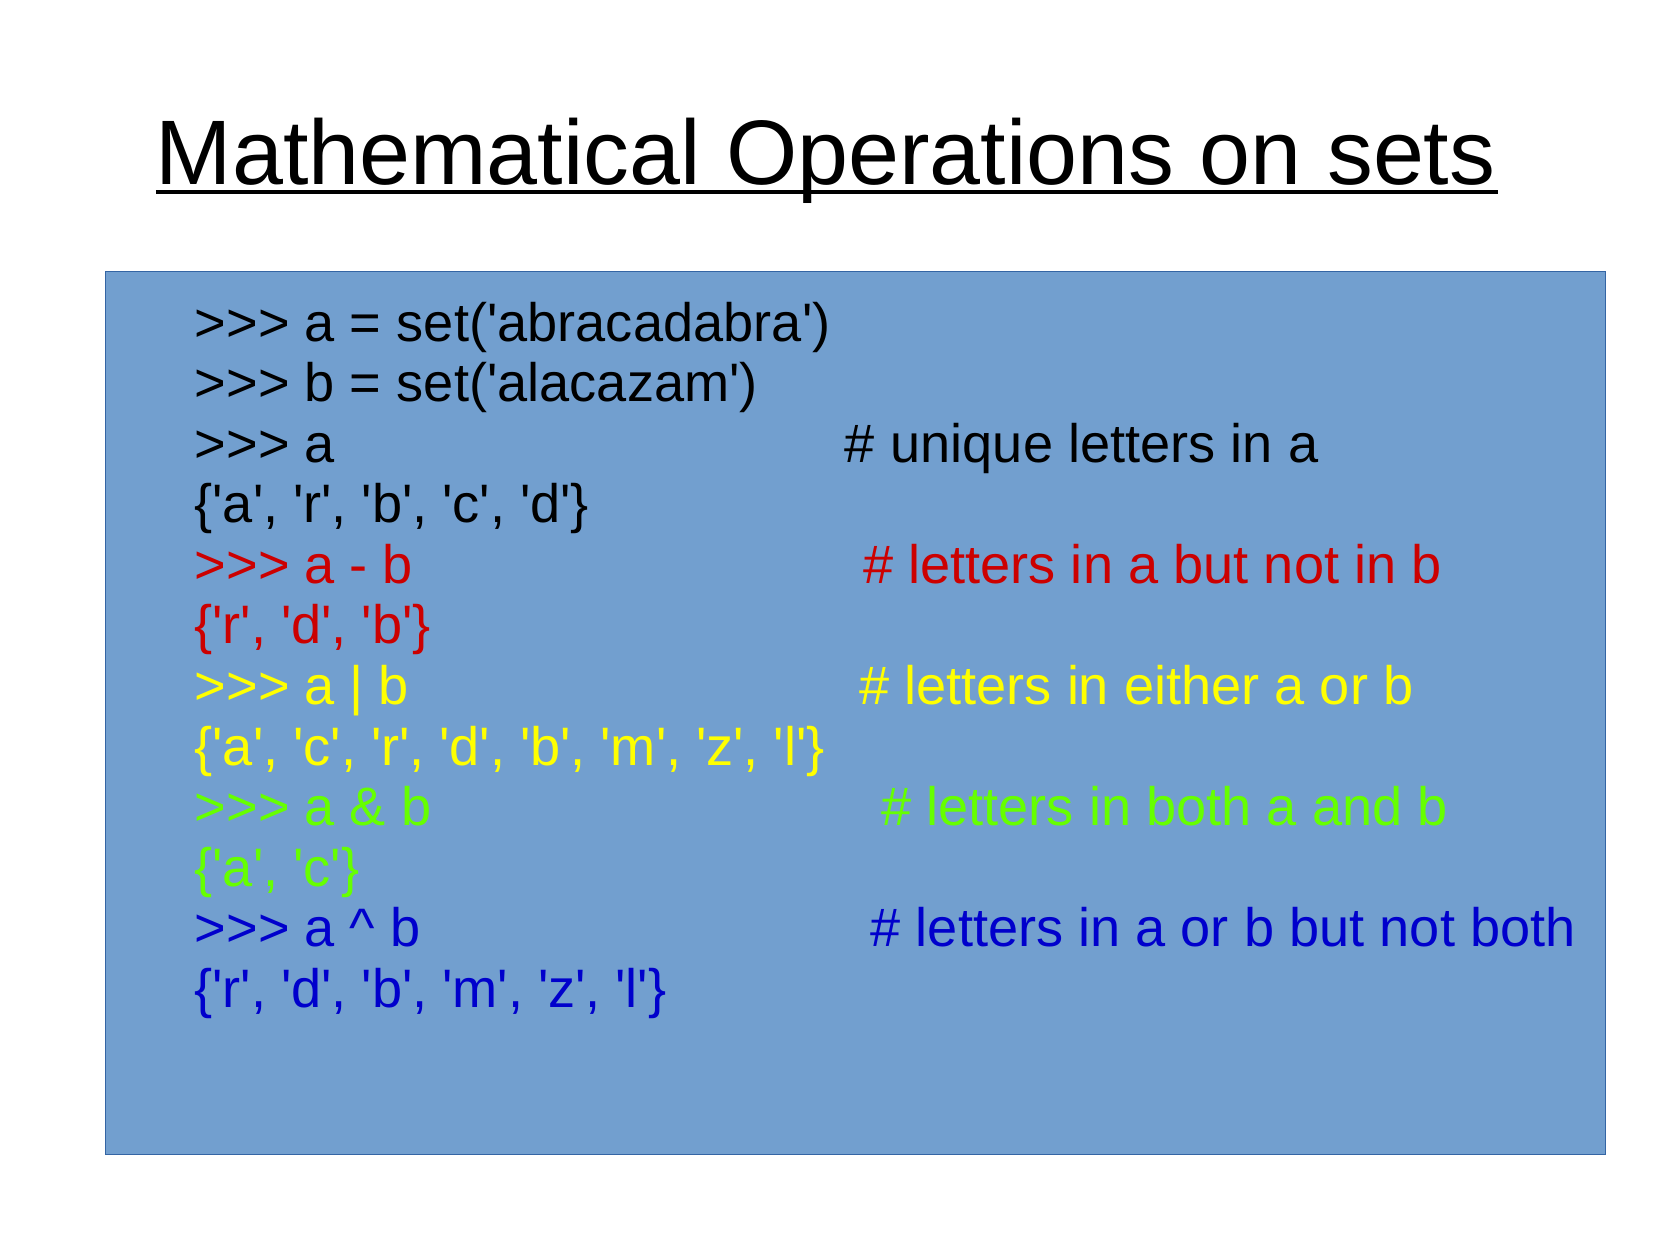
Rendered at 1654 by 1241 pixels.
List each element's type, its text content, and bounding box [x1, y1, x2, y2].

text_box [105, 271, 1606, 1155]
text_box >>> a = set('abracadabra') >>> b = set('alacazam') >>> a # unique letters in a {'a', 'r', 'b', 'c', 'd'} >>> a - b # letters in a but not in b {'r', 'd', 'b'} >>> a | b # letters in either a or b {'a', 'c', 'r', 'd', 'b', 'm', 'z', 'l'} >>> a & b # letters in both a and b {'a', 'c'} >>> a ^ b # letters in a or b but not both {'r', 'd', 'b', 'm', 'z', 'l'} [180, 285, 1654, 1087]
title Mathematical Operations on sets [82, 49, 1571, 257]
